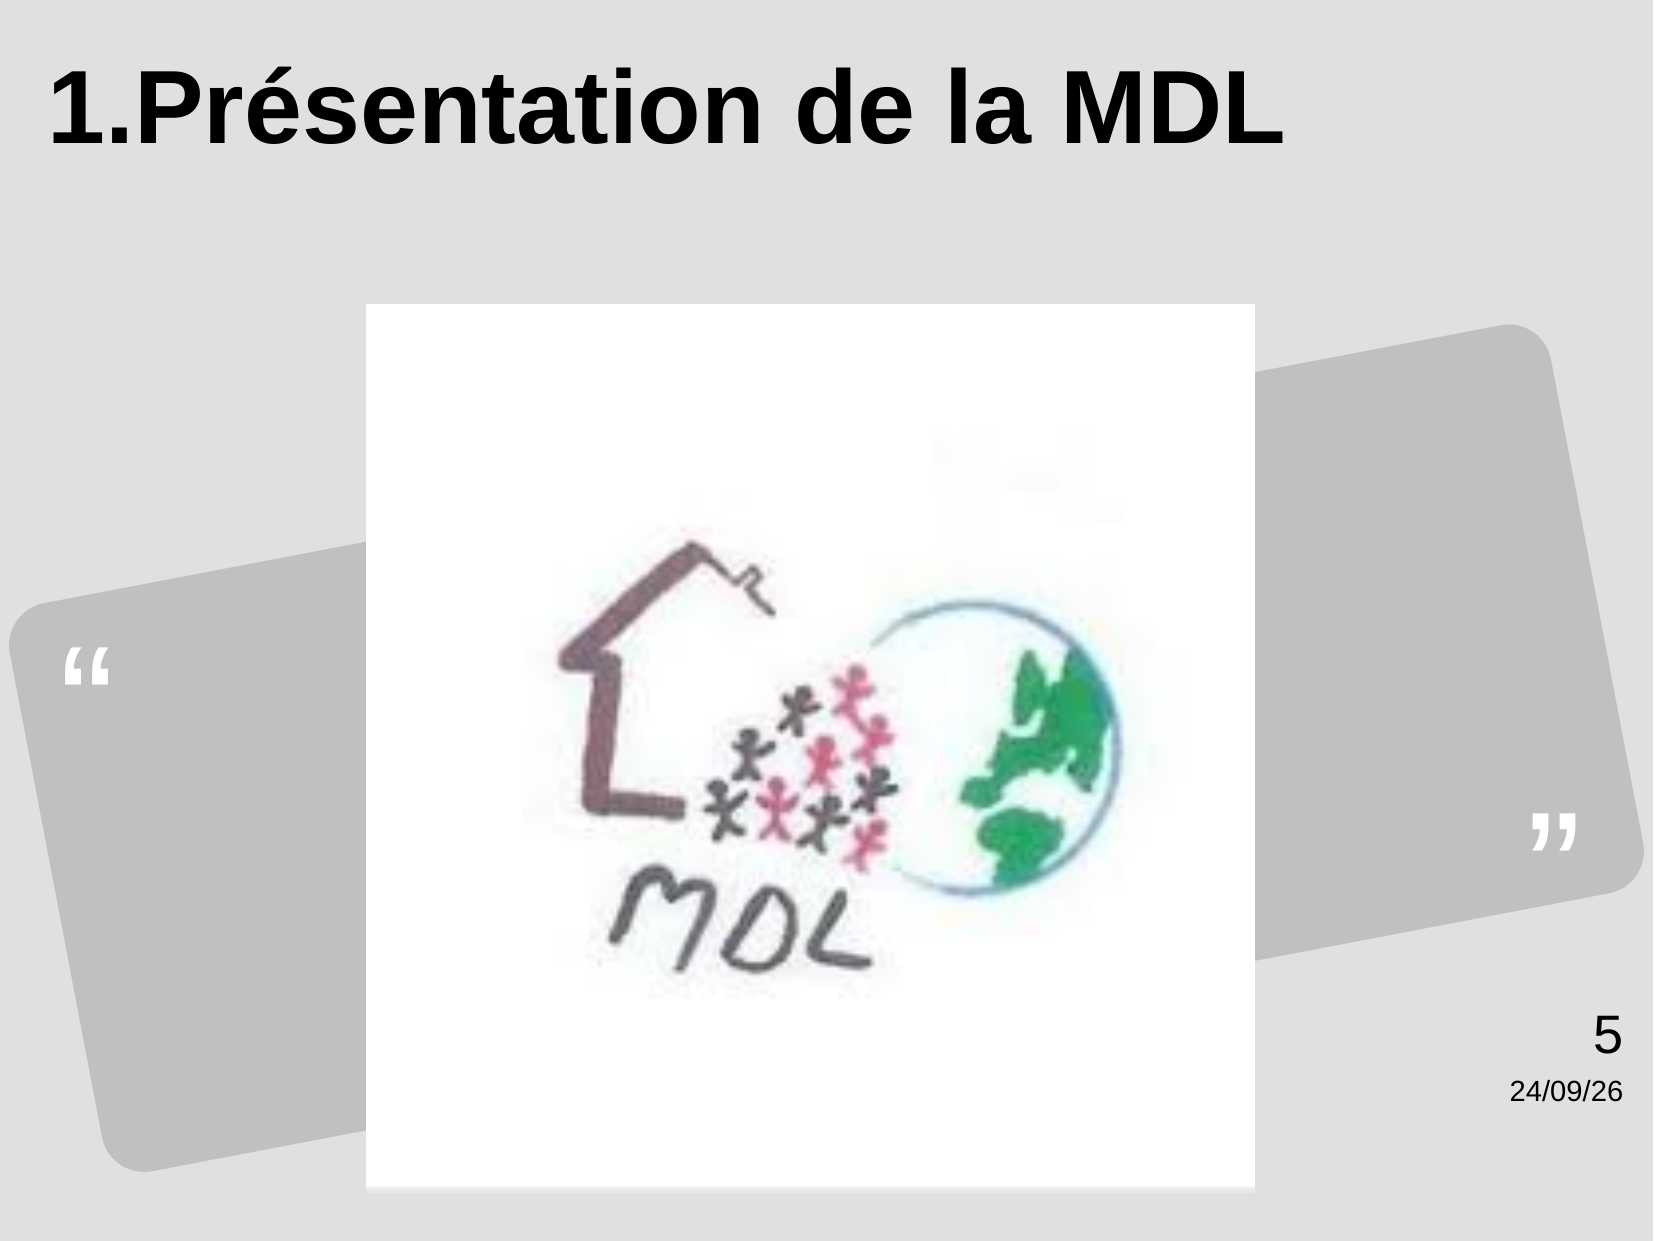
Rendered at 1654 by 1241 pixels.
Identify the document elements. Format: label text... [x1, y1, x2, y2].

title 1.Présentation de la MDL [47, 3, 1536, 212]
picture [366, 304, 1255, 1193]
